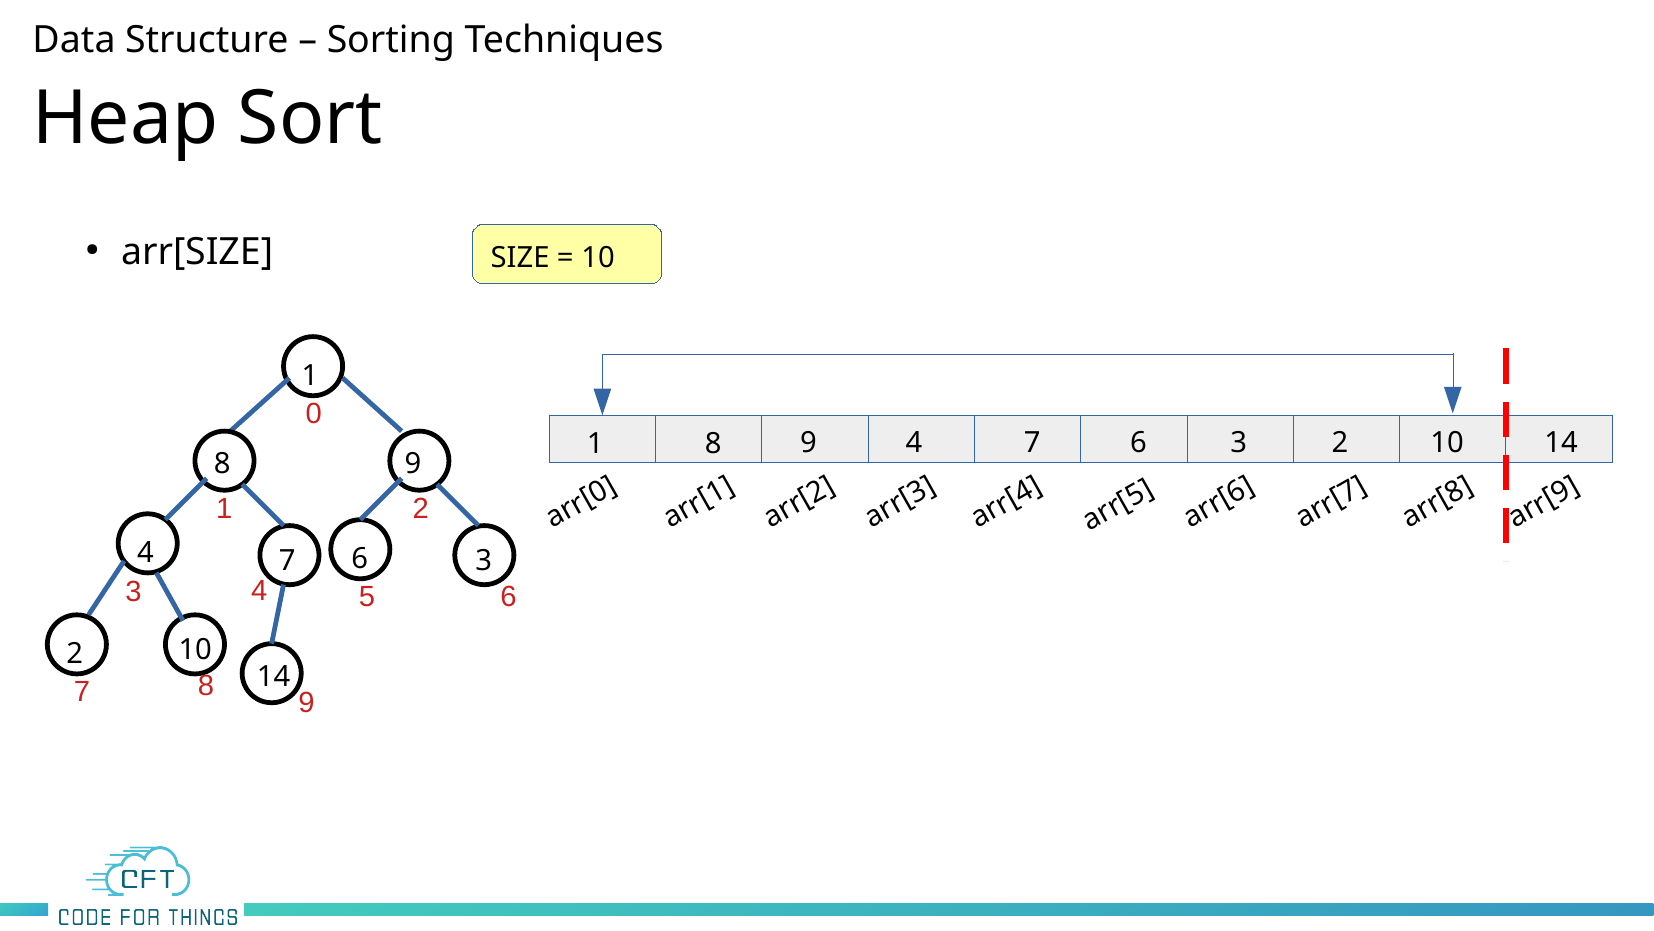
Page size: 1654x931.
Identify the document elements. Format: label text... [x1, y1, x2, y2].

text_box 4 [122, 523, 171, 573]
text_box [1384, 415, 1415, 463]
text_box [338, 519, 382, 529]
text_box 6 [336, 529, 385, 579]
text_box 1 [201, 484, 248, 532]
text_box [757, 415, 785, 463]
text_box [1164, 415, 1215, 463]
text_box [47, 630, 51, 659]
text_box 1 [286, 346, 349, 396]
text_box [258, 643, 286, 647]
text_box [330, 532, 336, 566]
text_box 4 [236, 566, 283, 615]
text_box [958, 415, 1009, 463]
text_box [470, 581, 485, 585]
text_box 9 [283, 679, 330, 727]
text_box arr[5] [1058, 442, 1199, 558]
text_box 6 [1115, 413, 1164, 463]
text_box 8 [199, 435, 266, 485]
text_box 3 [460, 531, 509, 581]
text_box arr[2] [738, 443, 875, 554]
text_box 5 [343, 572, 390, 621]
text_box 10 [1415, 413, 1483, 463]
text_box [184, 614, 212, 620]
text_box 10 [163, 620, 231, 670]
text_box [55, 614, 99, 624]
text_box [1264, 415, 1316, 463]
text_box [1058, 415, 1115, 463]
text_box [313, 537, 320, 574]
text_box [126, 513, 170, 523]
text_box 14 [1529, 413, 1597, 463]
text_box [118, 528, 122, 558]
text_box [404, 431, 435, 435]
text_box arr[7] [1272, 441, 1412, 554]
text_box arr[SIZE] [70, 217, 315, 284]
text_box arr[9] [1482, 442, 1625, 554]
text_box arr[4] [949, 439, 1087, 554]
text_box [509, 538, 514, 572]
text_box 9 [785, 413, 853, 463]
text_box [472, 224, 662, 284]
text_box arr[3] [839, 450, 981, 554]
text_box [1483, 415, 1529, 463]
text_box arr[6] [1164, 438, 1300, 554]
text_box 3 [110, 567, 157, 616]
text_box 2 [1316, 413, 1384, 463]
text_box 14 [242, 647, 309, 697]
text_box [254, 697, 283, 703]
text_box [209, 431, 240, 435]
text_box 7 [264, 531, 313, 581]
text_box SIZE = 10 [475, 228, 656, 278]
text_box arr[8] [1380, 438, 1503, 554]
text_box [171, 525, 178, 562]
text_box 9 [389, 435, 457, 485]
text_box 8 [690, 415, 757, 465]
text_box [272, 525, 307, 531]
text_box 7 [1009, 413, 1058, 463]
text_box 0 [290, 389, 337, 437]
text_box 7 [59, 667, 105, 716]
text_box 2 [397, 484, 444, 532]
text_box arr[1] [637, 451, 774, 554]
text_box [549, 415, 572, 463]
text_box [194, 445, 199, 476]
text_box 3 [110, 567, 116, 576]
text_box 1 [572, 415, 644, 465]
text_box 8 [183, 661, 229, 710]
text_box 4 [890, 413, 958, 463]
text_box 6 [485, 572, 532, 621]
picture [59, 846, 237, 925]
text_box [259, 540, 264, 566]
text_box arr[0] [520, 459, 661, 554]
text_box [644, 415, 690, 463]
text_box [454, 538, 460, 572]
text_box [1597, 415, 1613, 463]
text_box [467, 525, 502, 531]
text_box 3 [1215, 413, 1264, 463]
text_box [283, 581, 304, 585]
text_box 2 [51, 624, 100, 674]
text_box [385, 533, 390, 566]
text_box [853, 415, 890, 463]
text_box [100, 626, 107, 663]
text_box [291, 336, 335, 346]
title Data Structure – Sorting Techniques Heap Sort [32, 12, 1184, 166]
